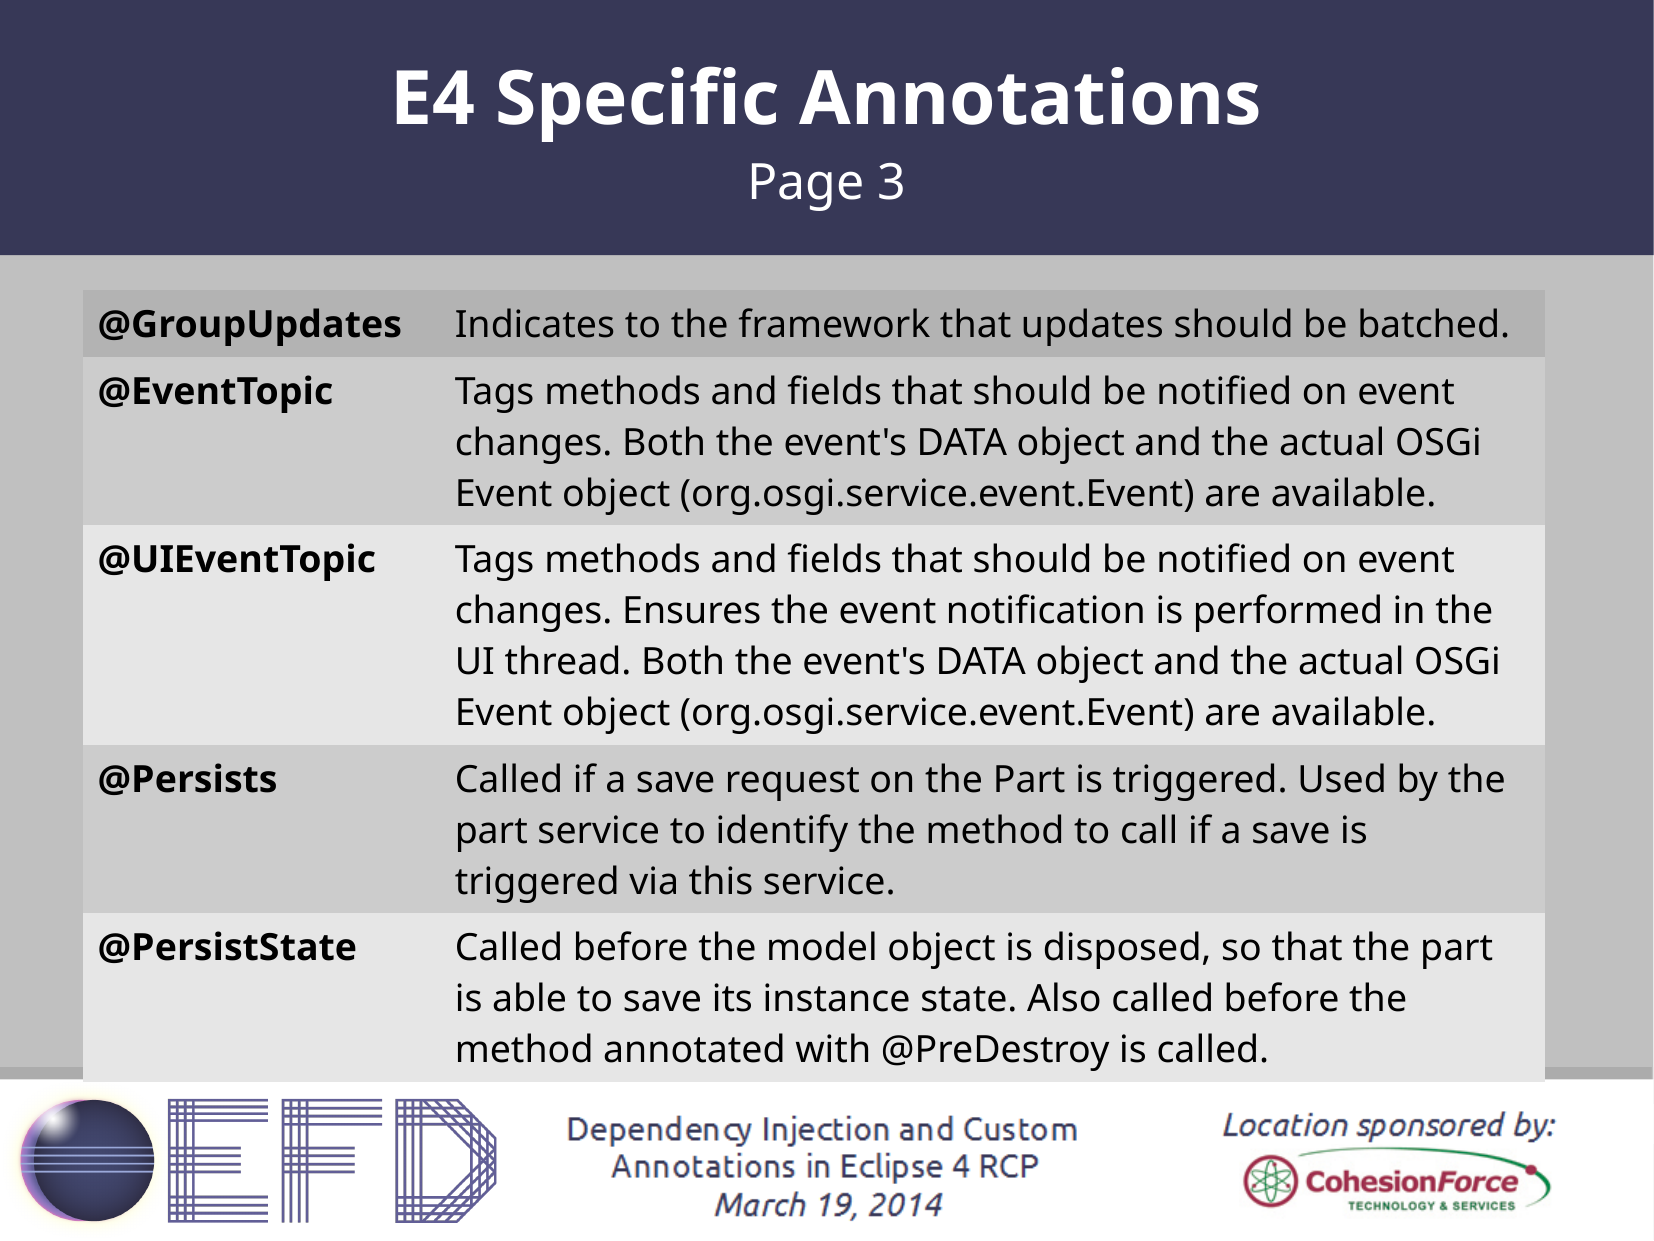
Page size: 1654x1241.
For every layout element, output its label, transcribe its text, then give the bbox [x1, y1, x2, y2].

table_cell @Persists [83, 745, 440, 913]
table_cell Tags methods and fields that should be notified on event changes. Both the event's DATA object and the actual OSGi Event object (org.osgi.service.event.Event) are available. [440, 357, 1545, 525]
table_cell @PersistState [83, 913, 440, 1082]
table_cell Called if a save request on the Part is triggered. Used by the part service to identify the method to call if a save is triggered via this service. [440, 745, 1545, 913]
picture [1110, 1104, 1654, 1241]
table_cell Tags methods and fields that should be notified on event changes. Ensures the event notification is performed in the UI thread. Both the event's DATA object and the actual OSGi Event object (org.osgi.service.event.Event) are available. [440, 525, 1545, 745]
table_header Indicates to the framework that updates should be batched. [440, 290, 1545, 357]
table_cell @EventTopic [83, 357, 440, 525]
picture [549, 1082, 1105, 1241]
title E4 Specific Annotations Page 3 [82, 25, 1571, 233]
table_cell Called before the model object is disposed, so that the part is able to save its instance state. Also called before the method annotated with @PreDestroy is called. [440, 913, 1545, 1082]
table_header @GroupUpdates [83, 290, 440, 357]
picture [0, 1079, 497, 1241]
table_cell @UIEventTopic [83, 525, 440, 745]
